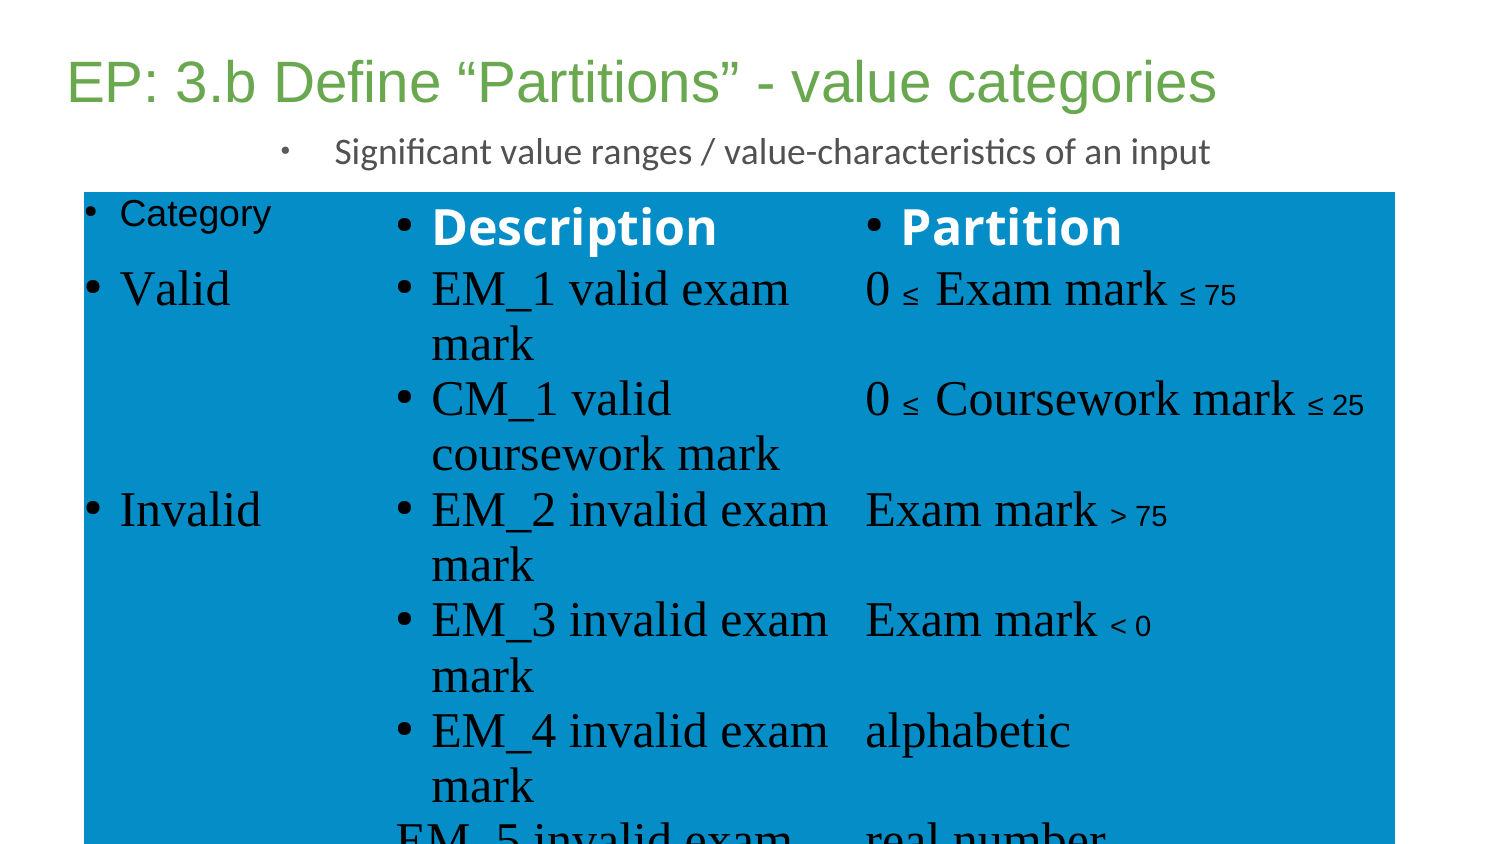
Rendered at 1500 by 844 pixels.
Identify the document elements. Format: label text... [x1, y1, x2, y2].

title EP: 3.b Define “Partitions” - value categories [51, 29, 1449, 124]
table_cell Valid [84, 260, 396, 371]
table_cell EM_5 invalid exam mark [396, 813, 865, 844]
table_header Partition [865, 192, 1395, 260]
table_cell 0 ≤ Exam mark ≤ 75 [865, 260, 1395, 371]
table_cell [84, 371, 396, 482]
table_header Category [84, 192, 396, 260]
table_cell real number [865, 813, 1395, 844]
table_cell alphabetic [865, 703, 1395, 813]
table_cell EM_2 invalid exam mark [396, 482, 865, 592]
table_cell [84, 813, 396, 844]
table_cell Invalid [84, 482, 396, 592]
table_cell EM_1 valid exam mark [396, 260, 865, 371]
table_cell EM_3 invalid exam mark [396, 592, 865, 703]
table_cell [84, 592, 396, 703]
table_cell Exam mark > 75 [865, 482, 1395, 592]
table_cell 0 ≤ Coursework mark ≤ 25 [865, 371, 1395, 482]
table_cell EM_4 invalid exam mark [396, 703, 865, 813]
text_box Significant value ranges / value-characteristics of an input [223, 105, 1416, 191]
table_cell Exam mark < 0 [865, 592, 1395, 703]
table_header Description [396, 192, 865, 260]
table_cell CM_1 valid coursework mark [396, 371, 865, 482]
table_cell [84, 703, 396, 813]
